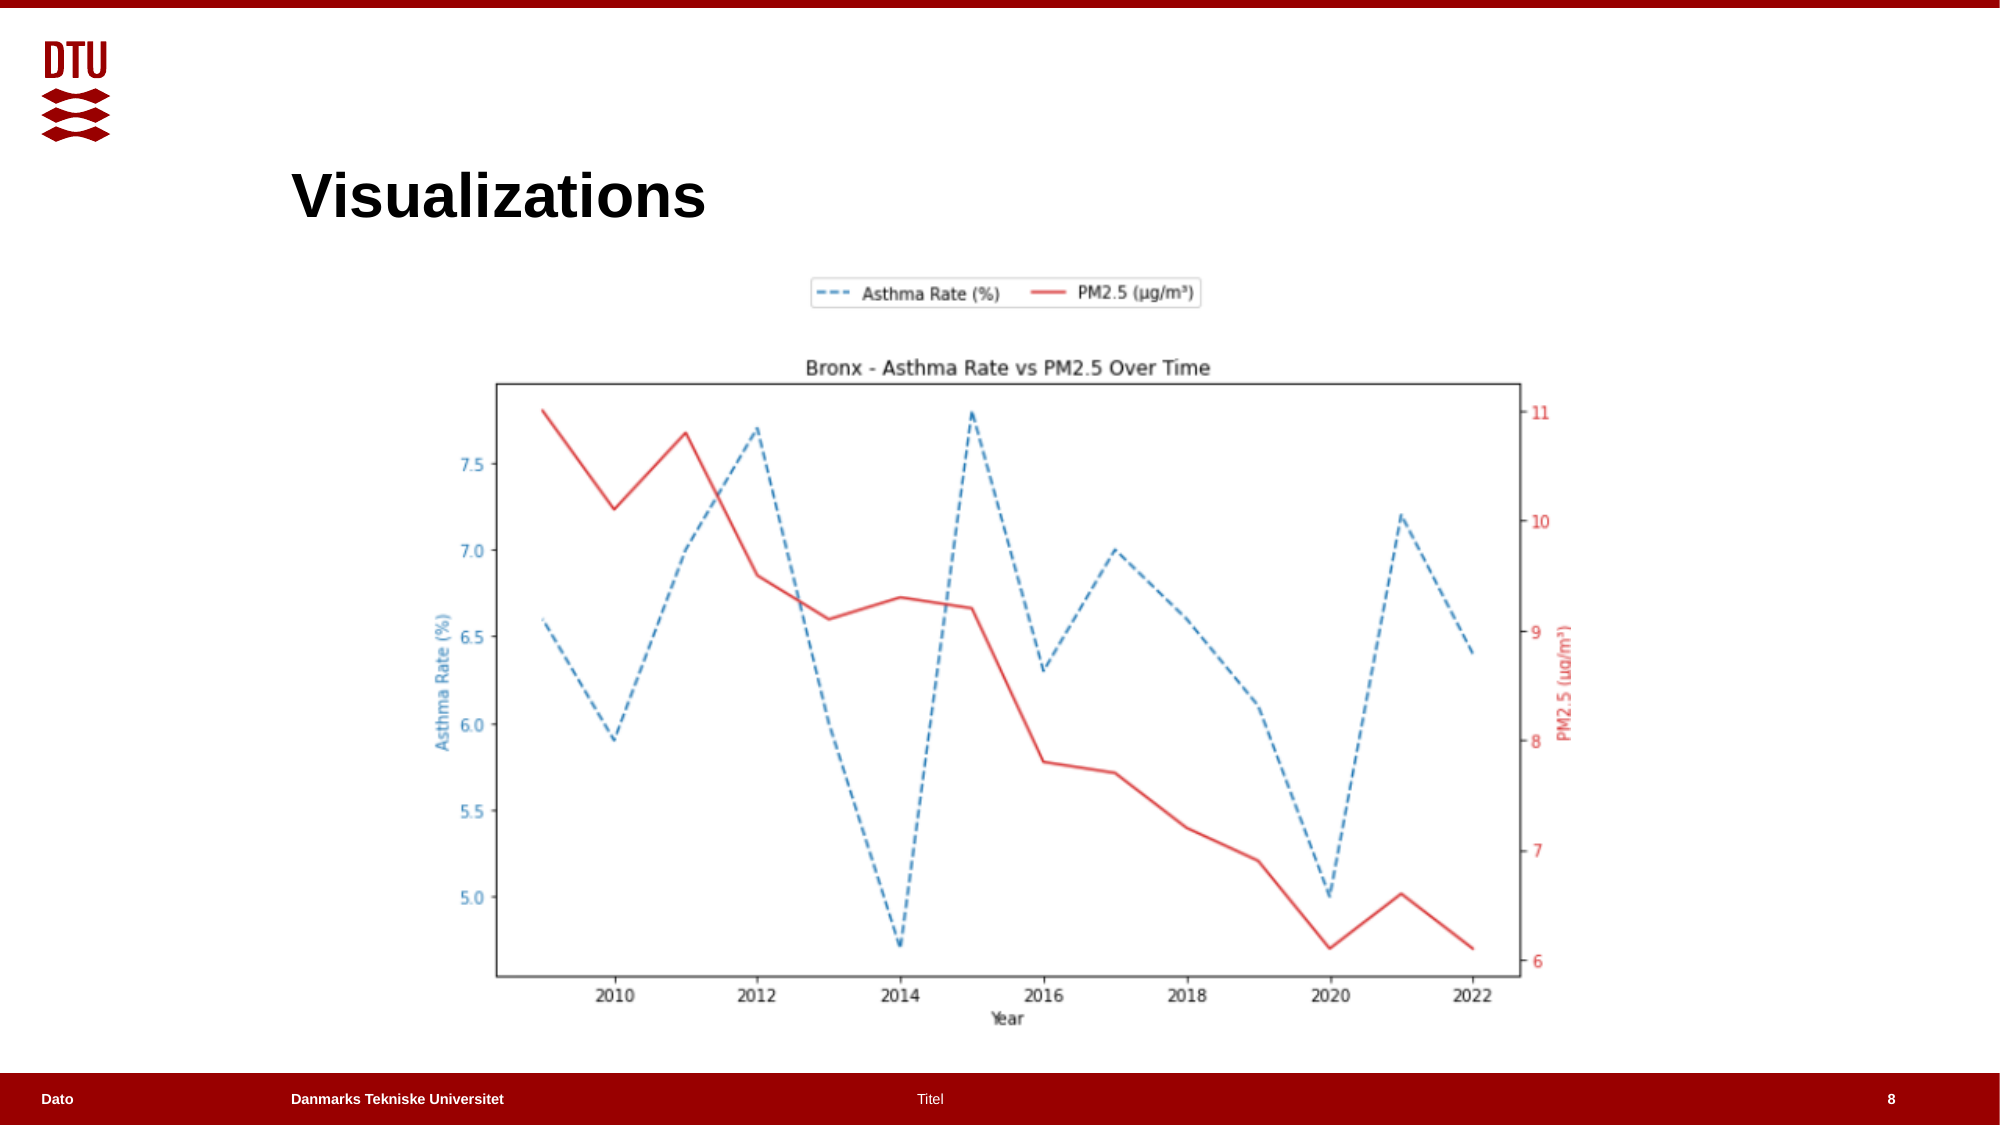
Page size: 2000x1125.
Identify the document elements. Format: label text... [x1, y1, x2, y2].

text_box Titel [917, 1073, 1819, 1125]
text_box ‹#› [1887, 1073, 1959, 1125]
text_box Dato [41, 1073, 223, 1125]
picture [429, 271, 1571, 1027]
title Visualizations [291, 69, 1819, 230]
